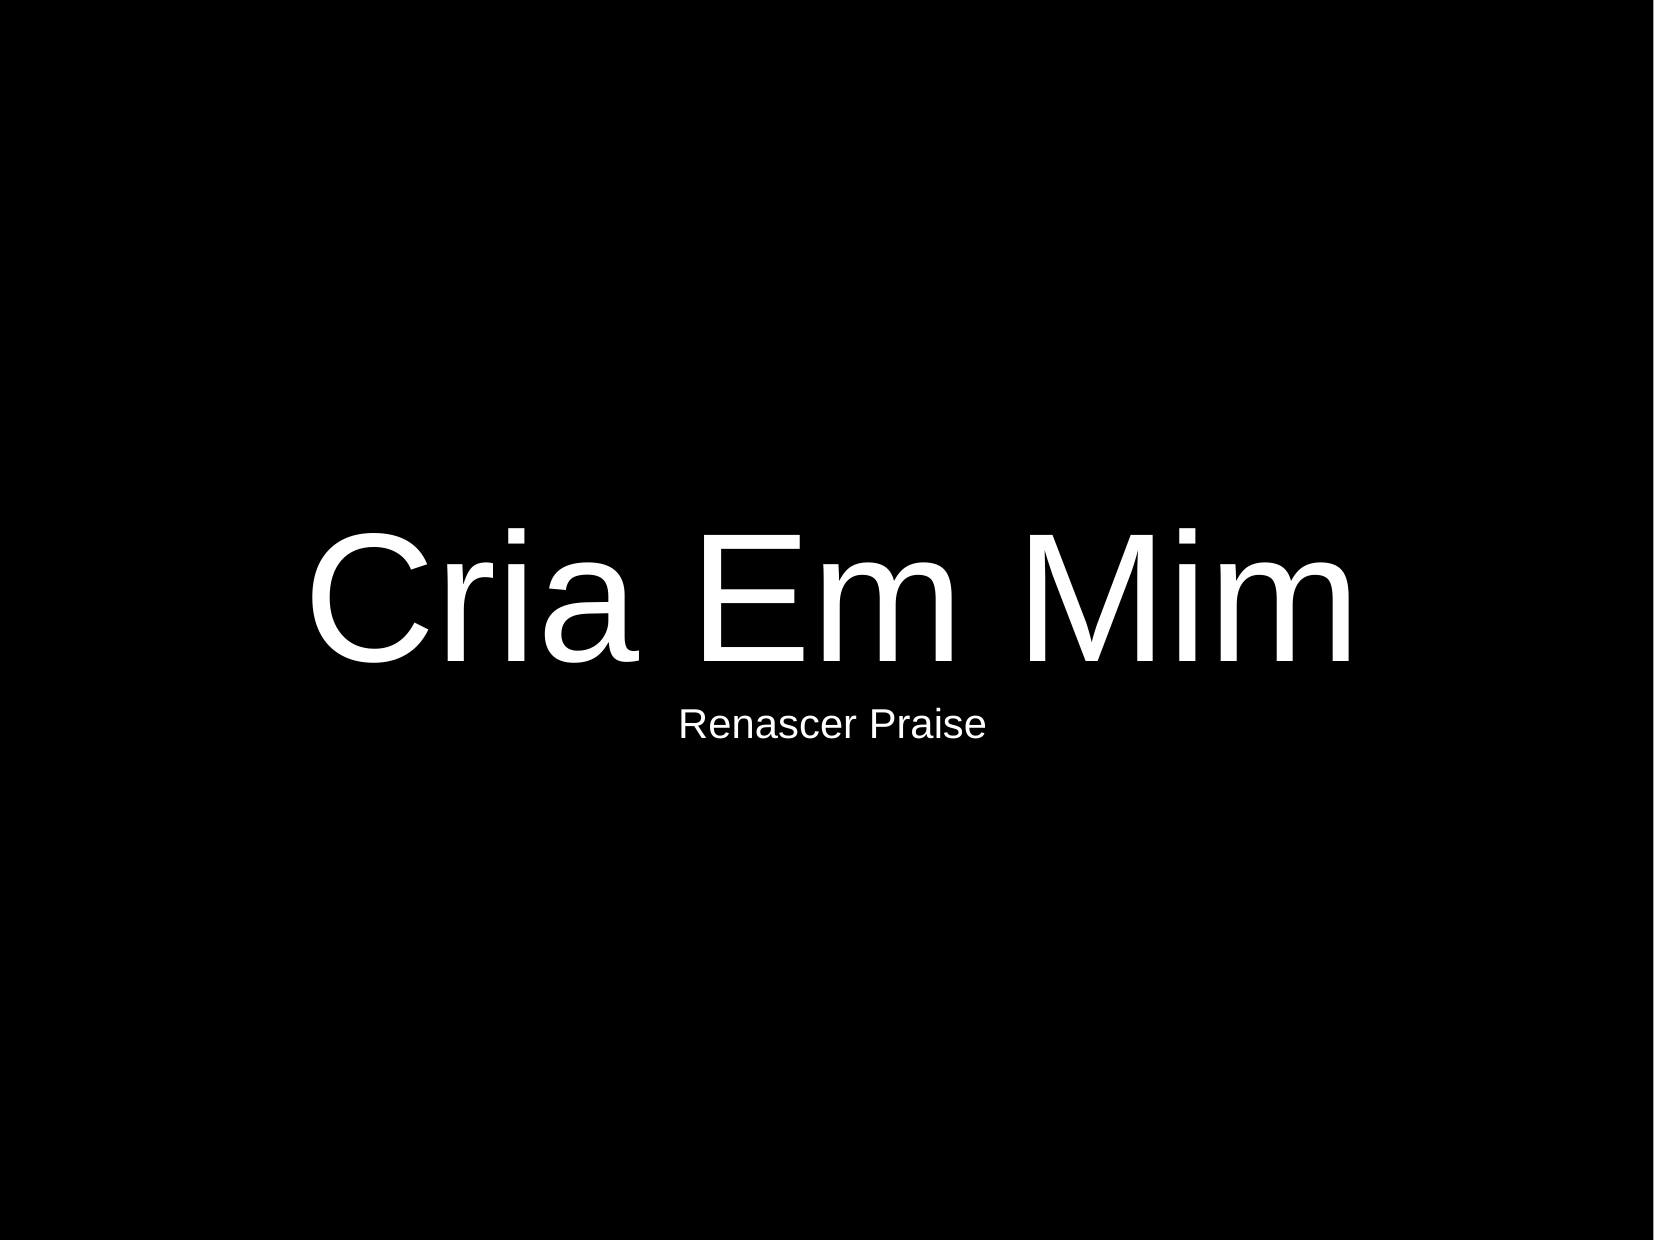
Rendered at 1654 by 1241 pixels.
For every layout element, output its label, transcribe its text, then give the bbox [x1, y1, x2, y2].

subtitle Cria Em Mim Renascer Praise [59, 49, 1607, 1193]
